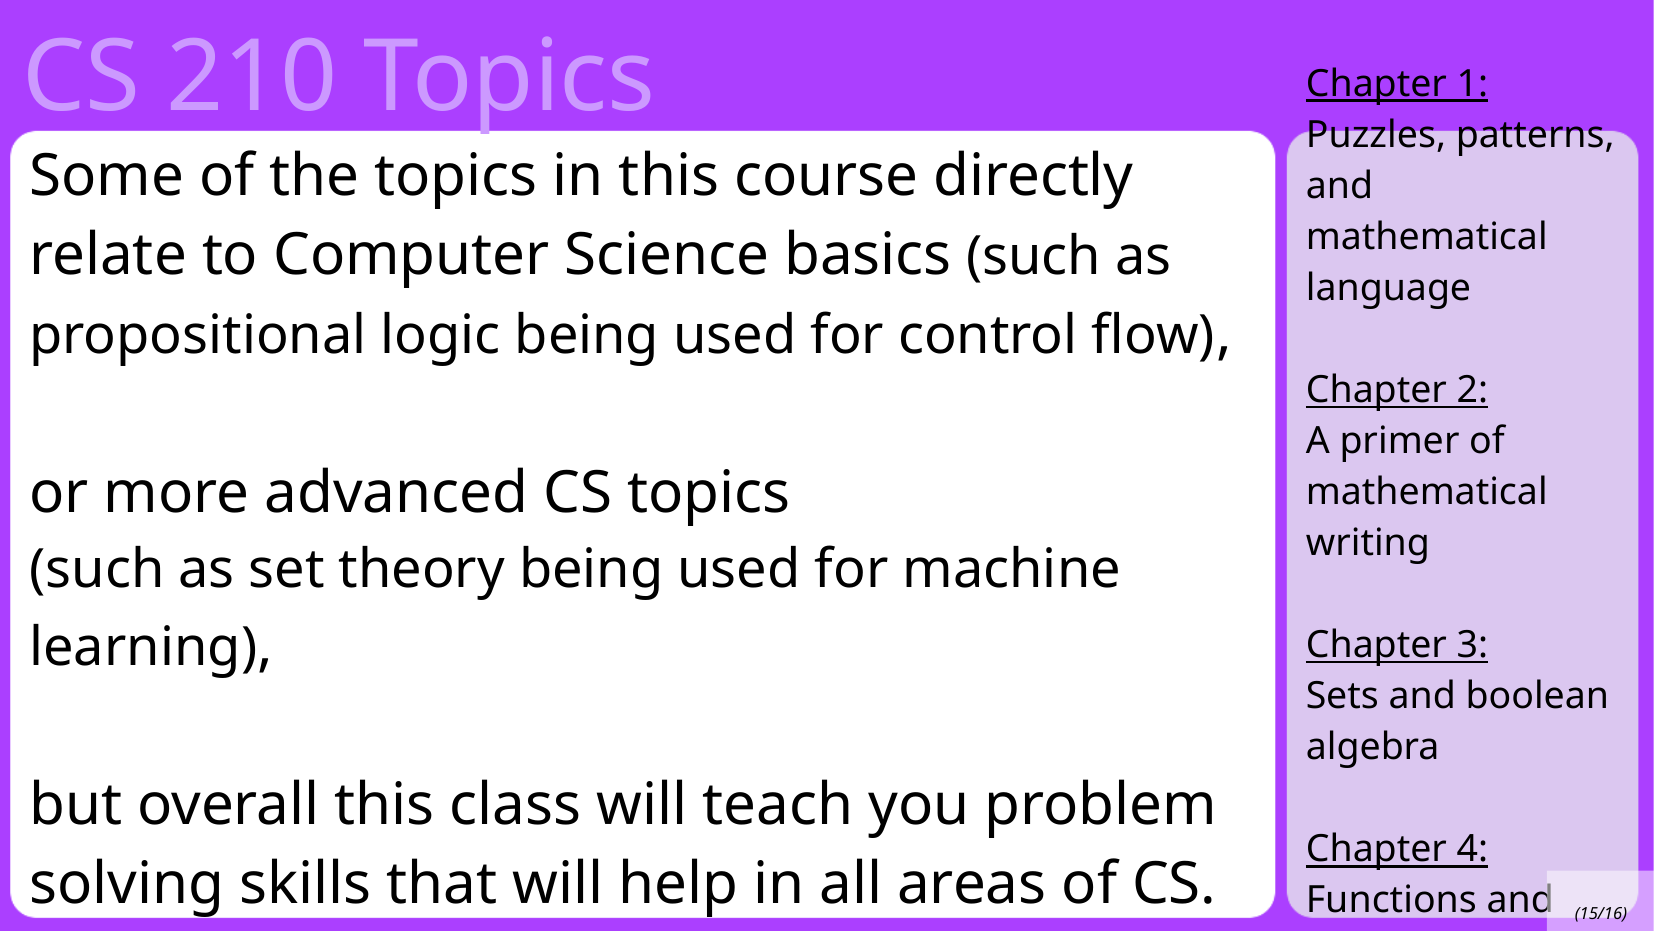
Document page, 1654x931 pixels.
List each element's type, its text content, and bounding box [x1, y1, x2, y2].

picture [1402, 130, 1412, 135]
text_box Some of the topics in this course directly relate to Computer Science basics (such as propositional logic being used for control flow), or more advanced CS topics (such as set theory being used for machine learning), but overall this class will teach you problem solving skills that will help in all areas of CS. [29, 135, 1254, 918]
picture [1483, 137, 1493, 145]
picture [1461, 130, 1473, 145]
picture [1334, 130, 1345, 145]
text_box Chapter 1: Puzzles, patterns, and mathematical language Chapter 2: A primer of mathematical writing Chapter 3: Sets and boolean algebra Chapter 4: Functions and relations [1290, 150, 1631, 881]
picture [1535, 894, 1546, 910]
title CS 210 Topics [22, 13, 1511, 130]
picture [1312, 130, 1322, 134]
picture [0, 0, 1654, 931]
text_box (<number>/16) [1546, 877, 1654, 931]
